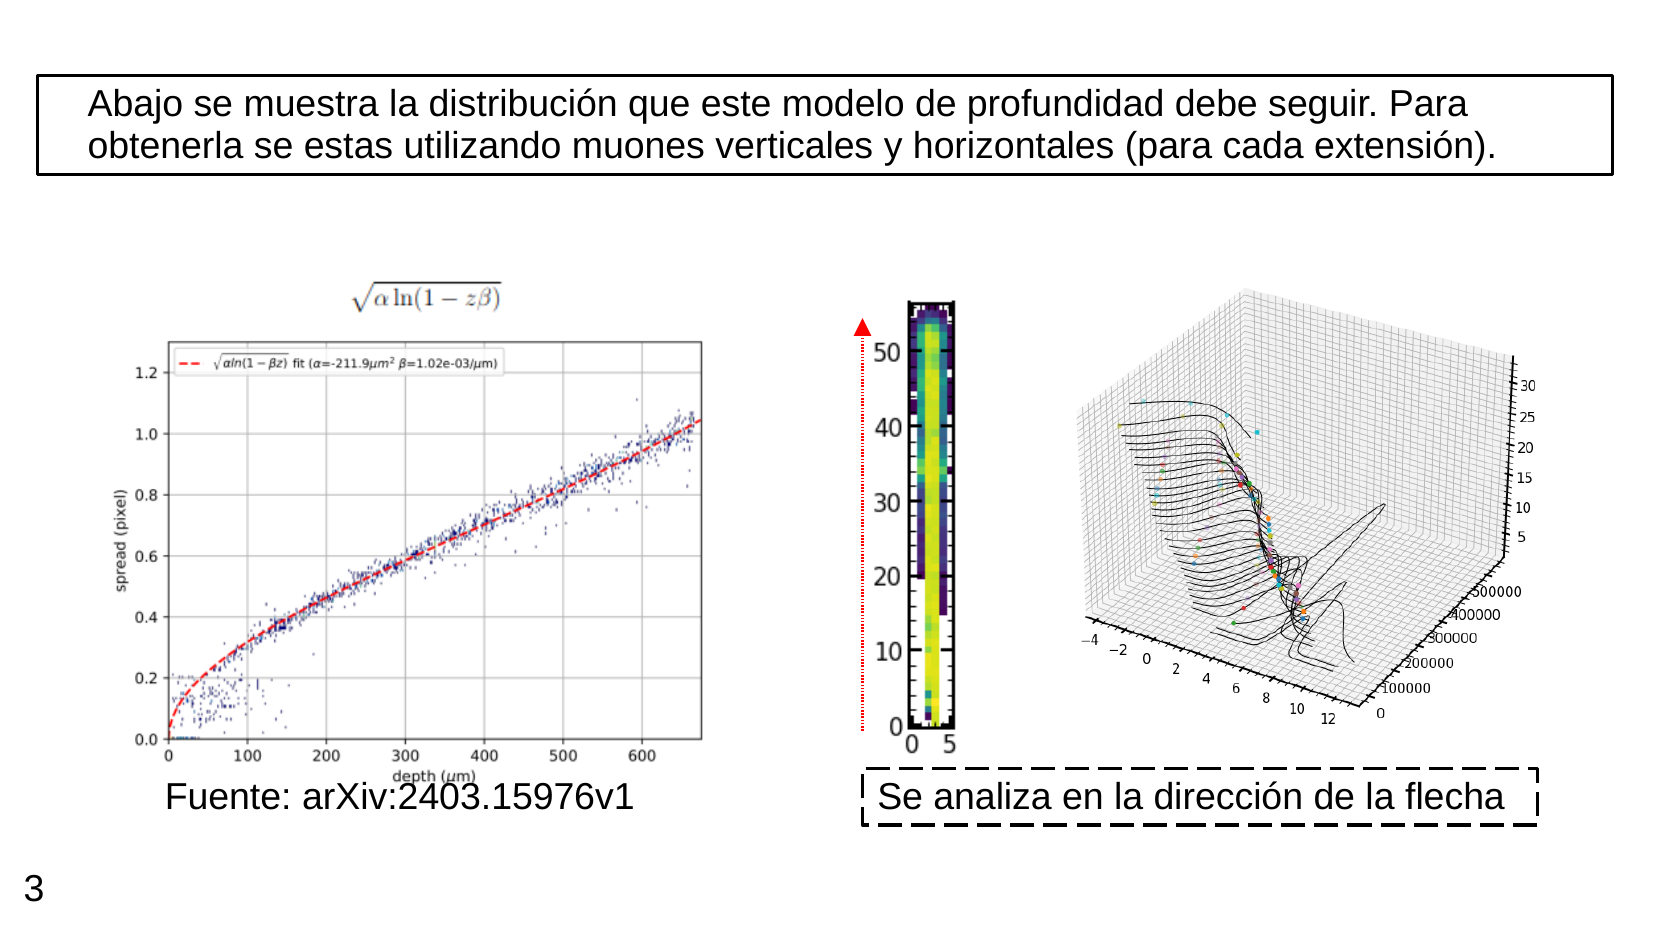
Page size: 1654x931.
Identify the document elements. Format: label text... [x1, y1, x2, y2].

picture [101, 262, 713, 788]
text_box <number> [8, 860, 638, 931]
text_box Fuente: arXiv:2403.15976v1 [150, 768, 676, 826]
picture [1043, 244, 1543, 743]
picture [862, 293, 968, 768]
text_box Abajo se muestra la distribución que este modelo de profundidad debe seguir. Para obtenerla se estas utilizando muones verticales y horizontales (para cada extensión). [37, 75, 1613, 175]
text_box Se analiza en la dirección de la flecha [862, 768, 1538, 826]
